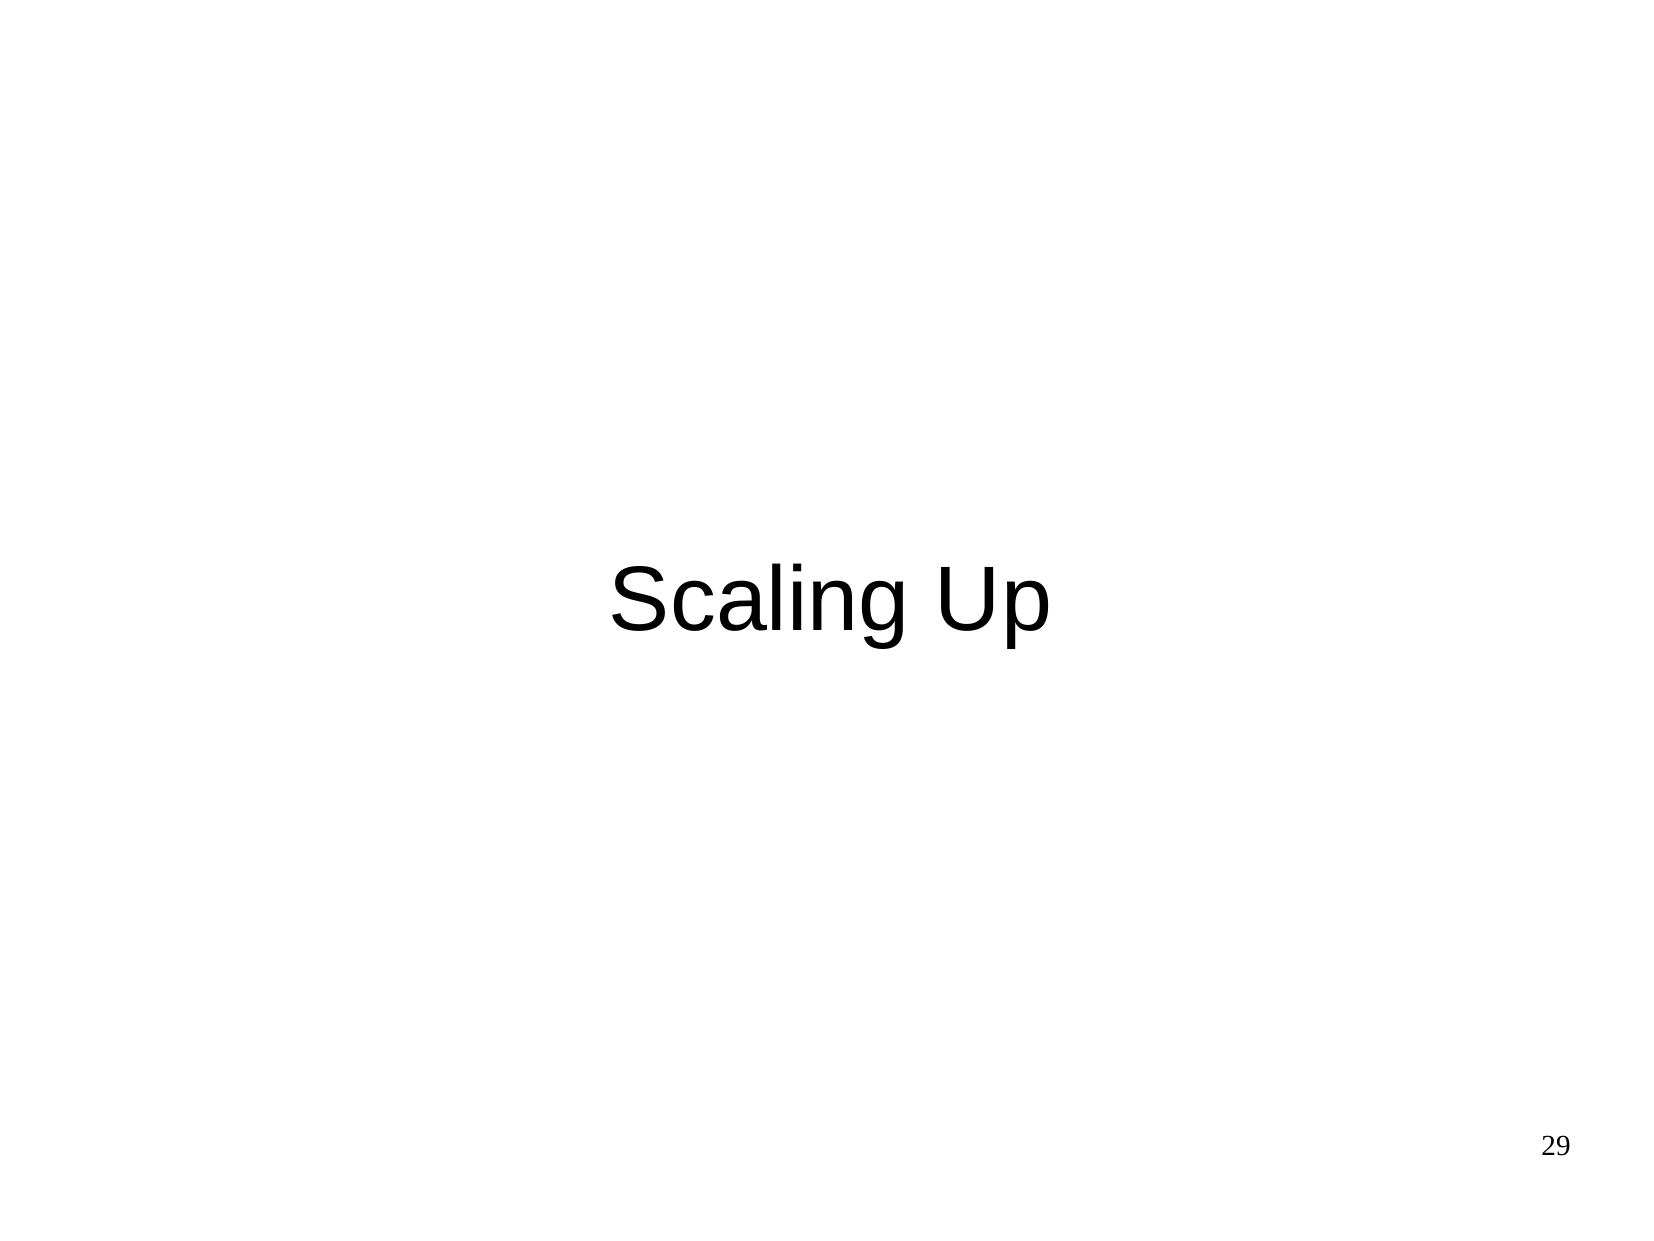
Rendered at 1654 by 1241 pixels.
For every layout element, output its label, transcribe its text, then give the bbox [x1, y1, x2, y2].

title Scaling Up [86, 495, 1576, 703]
